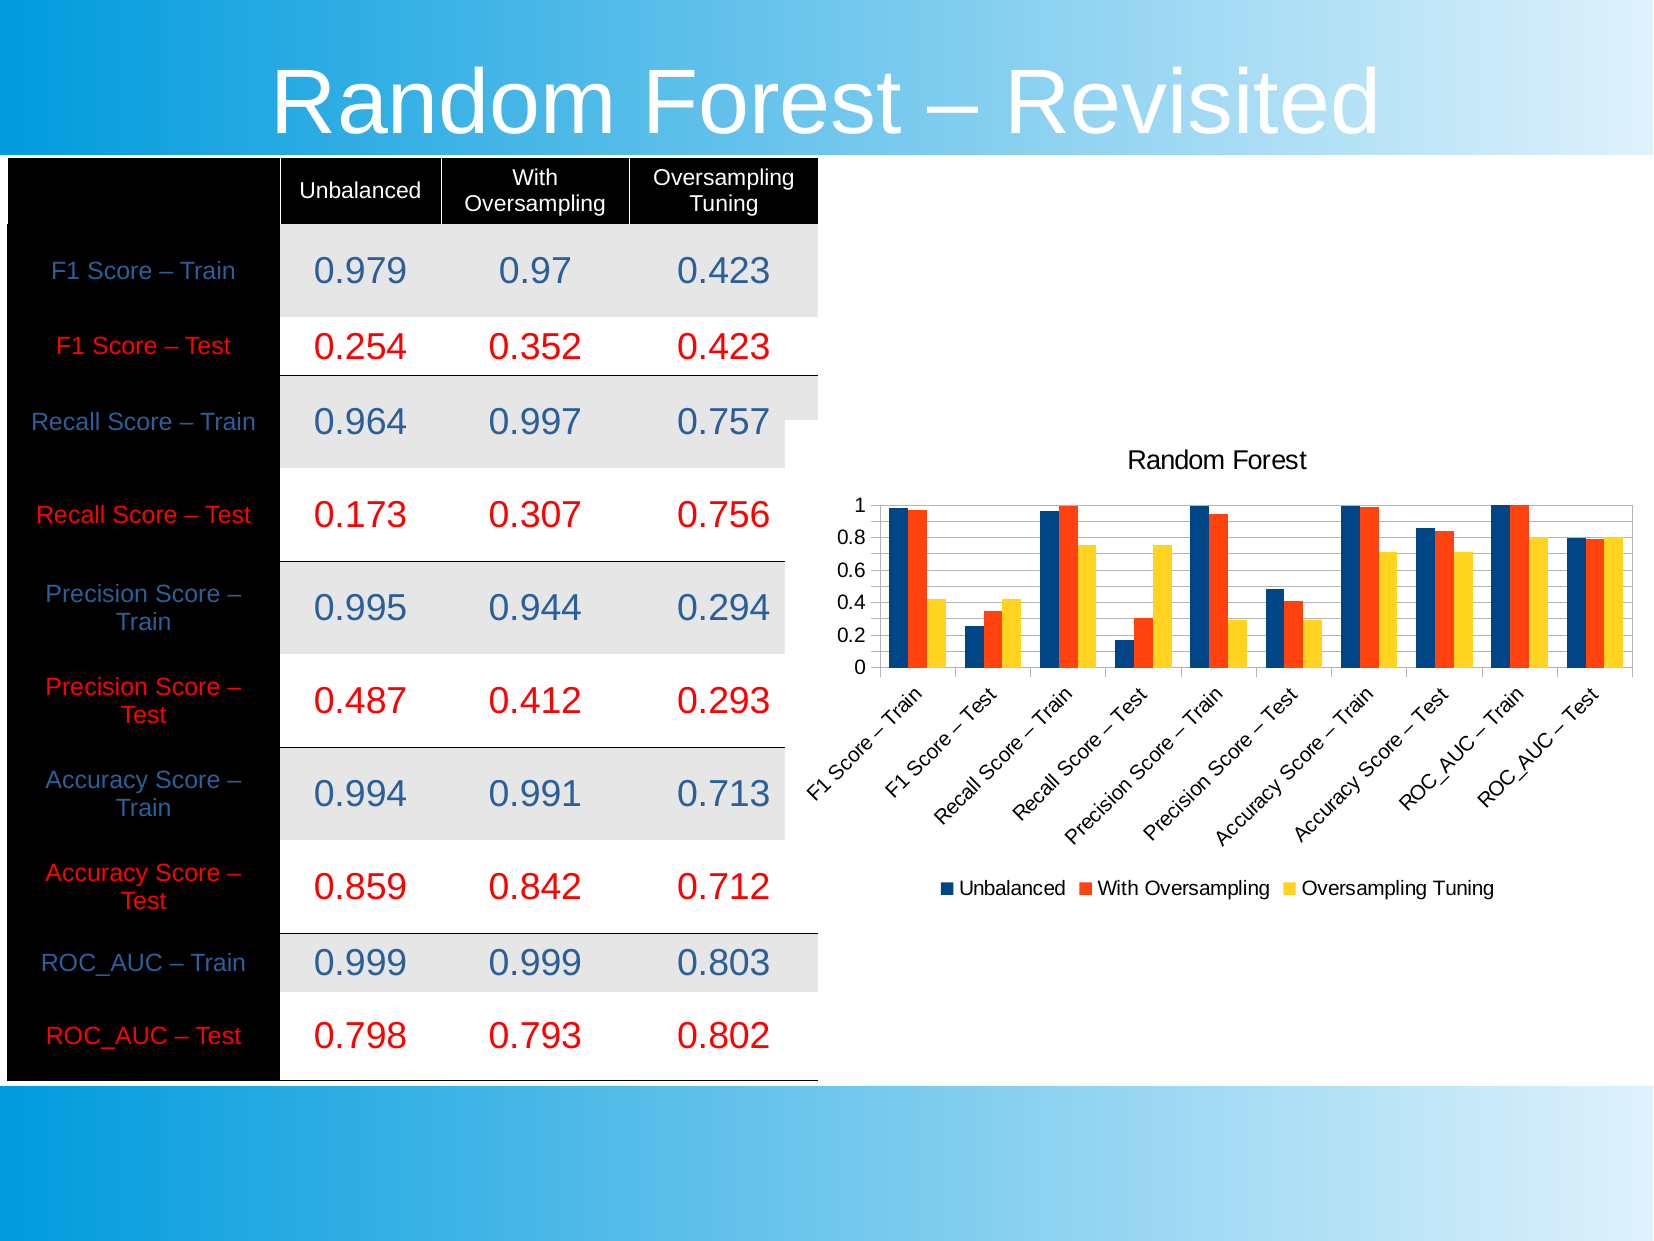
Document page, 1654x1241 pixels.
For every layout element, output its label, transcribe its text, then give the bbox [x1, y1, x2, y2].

table_cell 0.254 [280, 317, 441, 375]
table_cell 0.307 [441, 468, 630, 561]
table_cell 0.97 [441, 224, 630, 317]
table_cell 0.979 [280, 224, 441, 317]
table_cell 0.803 [630, 934, 818, 992]
table_cell Precision Score – Train [7, 562, 280, 654]
table_cell Precision Score – Test [7, 654, 280, 747]
table_cell 0.756 [630, 468, 784, 561]
table_cell Accuracy Score – Train [7, 748, 280, 840]
chart [784, 420, 1650, 907]
table_cell F1 Score – Train [7, 224, 280, 317]
table_cell 0.173 [280, 468, 441, 561]
table_cell 0.713 [630, 748, 784, 840]
table_cell 0.294 [630, 562, 784, 654]
table_cell 0.999 [441, 934, 630, 992]
table_cell 0.802 [630, 992, 818, 1080]
table_cell 0.997 [441, 376, 630, 468]
table_cell ROC_AUC – Train [7, 934, 280, 992]
table_cell 0.293 [630, 654, 784, 747]
table_cell 0.859 [280, 840, 441, 933]
table_cell 0.991 [441, 748, 630, 840]
table_cell 0.487 [280, 654, 441, 747]
table_cell Recall Score – Test [7, 468, 280, 561]
table_cell 0.999 [280, 934, 441, 992]
table_cell 0.798 [280, 992, 441, 1080]
table_cell 0.842 [441, 840, 630, 933]
table_cell ROC_AUC – Test [7, 992, 280, 1080]
table_cell 0.964 [280, 376, 441, 468]
table_header [8, 158, 280, 224]
table_header Oversampling Tuning [630, 158, 818, 224]
table_cell 0.423 [630, 224, 818, 317]
title Random Forest – Revisited [82, 49, 1571, 155]
table_cell 0.995 [280, 562, 441, 654]
table_header With Oversampling [442, 158, 629, 224]
table_header Unbalanced [281, 158, 441, 224]
table_cell 0.352 [441, 317, 630, 375]
table_cell 0.944 [441, 562, 630, 654]
table_cell Accuracy Score – Test [7, 840, 280, 933]
table_cell 0.423 [630, 317, 818, 375]
table_cell 0.757 [630, 376, 818, 468]
table_cell 0.412 [441, 654, 630, 747]
table_cell Recall Score – Train [7, 376, 280, 468]
table_cell 0.712 [630, 840, 818, 933]
table_cell 0.994 [280, 748, 441, 840]
table_cell 0.793 [441, 992, 630, 1080]
table_cell F1 Score – Test [7, 317, 280, 375]
